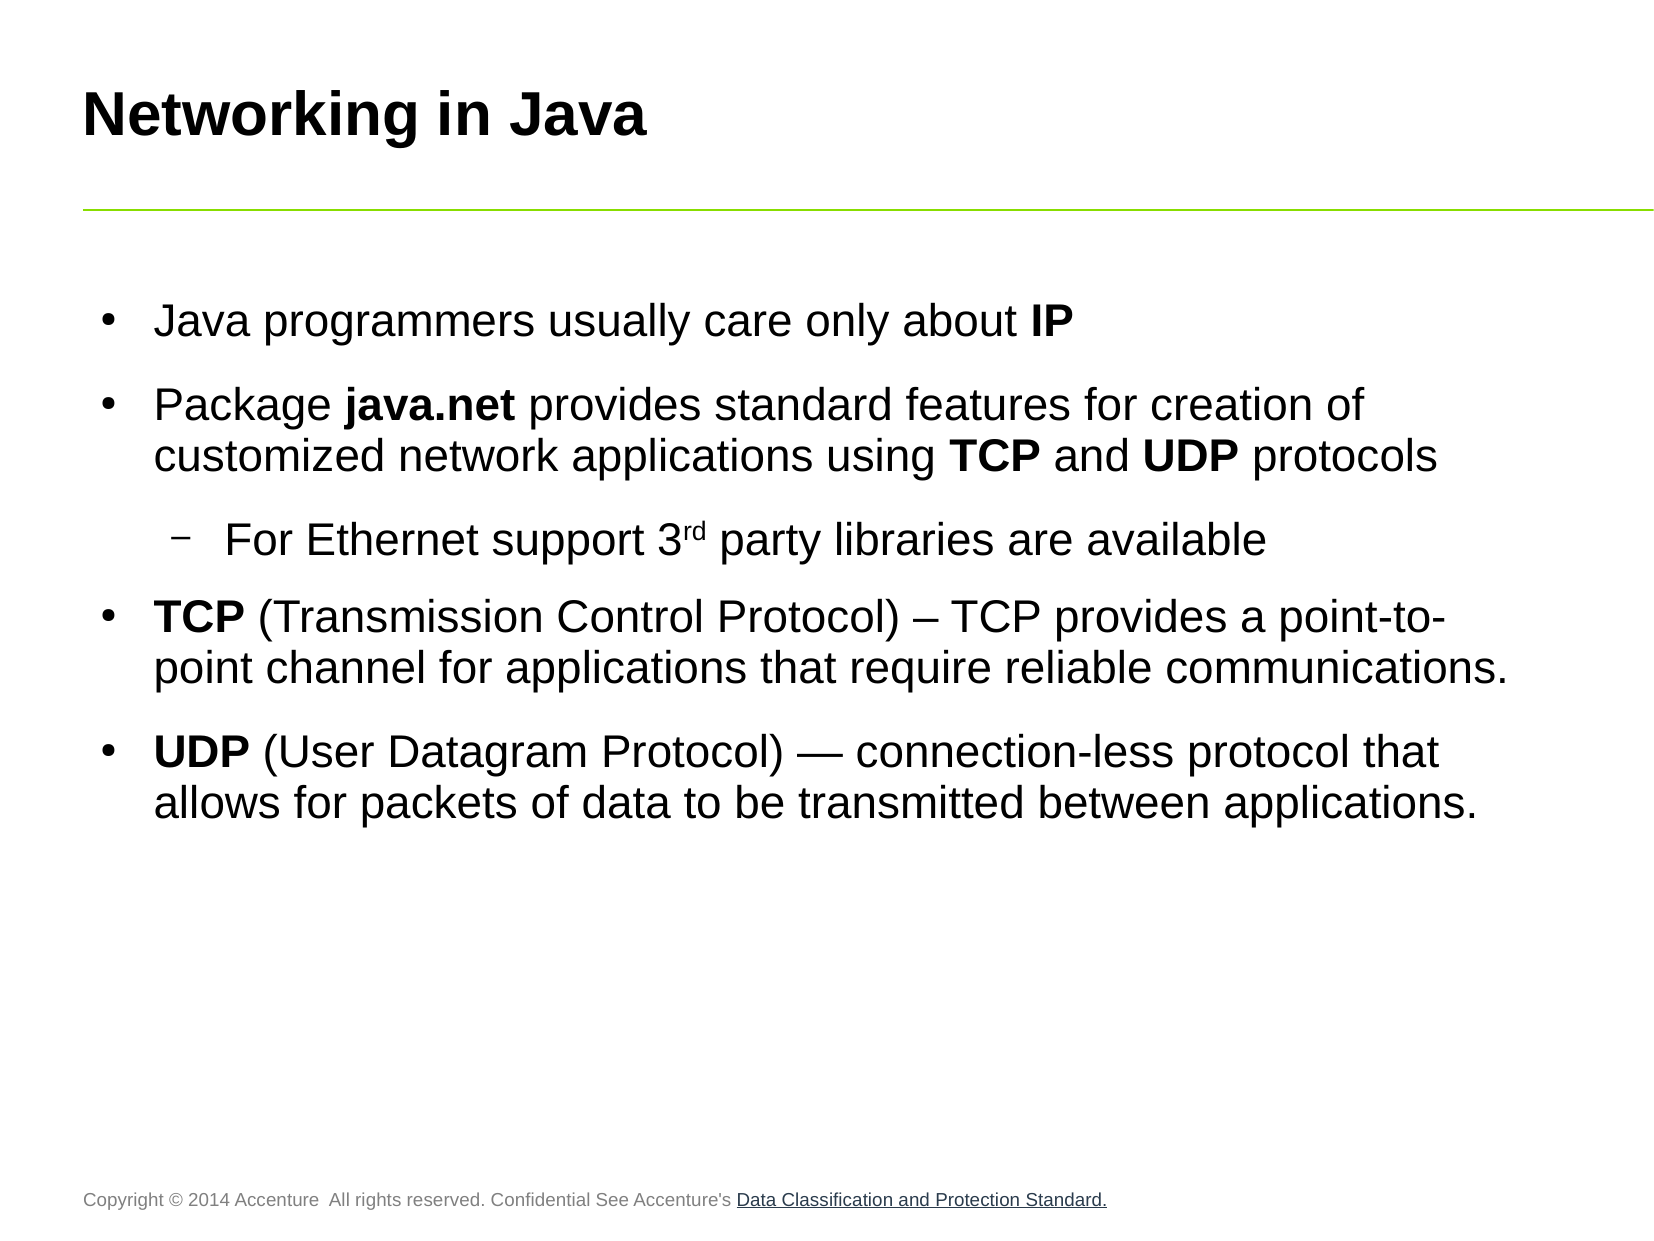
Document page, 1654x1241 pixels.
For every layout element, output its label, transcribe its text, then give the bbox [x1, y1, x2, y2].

list Java programmers usually care only about IP Package java.net provides standard features for creation of customized network applications using TCP and UDP protocols For Ethernet support 3rd party libraries are available TCP (Transmission Control Protocol) – TCP provides a point-to-point channel for applications that require reliable communications. UDP (User Datagram Protocol) — connection-less protocol that allows for packets of data to be transmitted between applications. [82, 295, 1538, 1158]
title Networking in Java [82, 59, 1571, 169]
